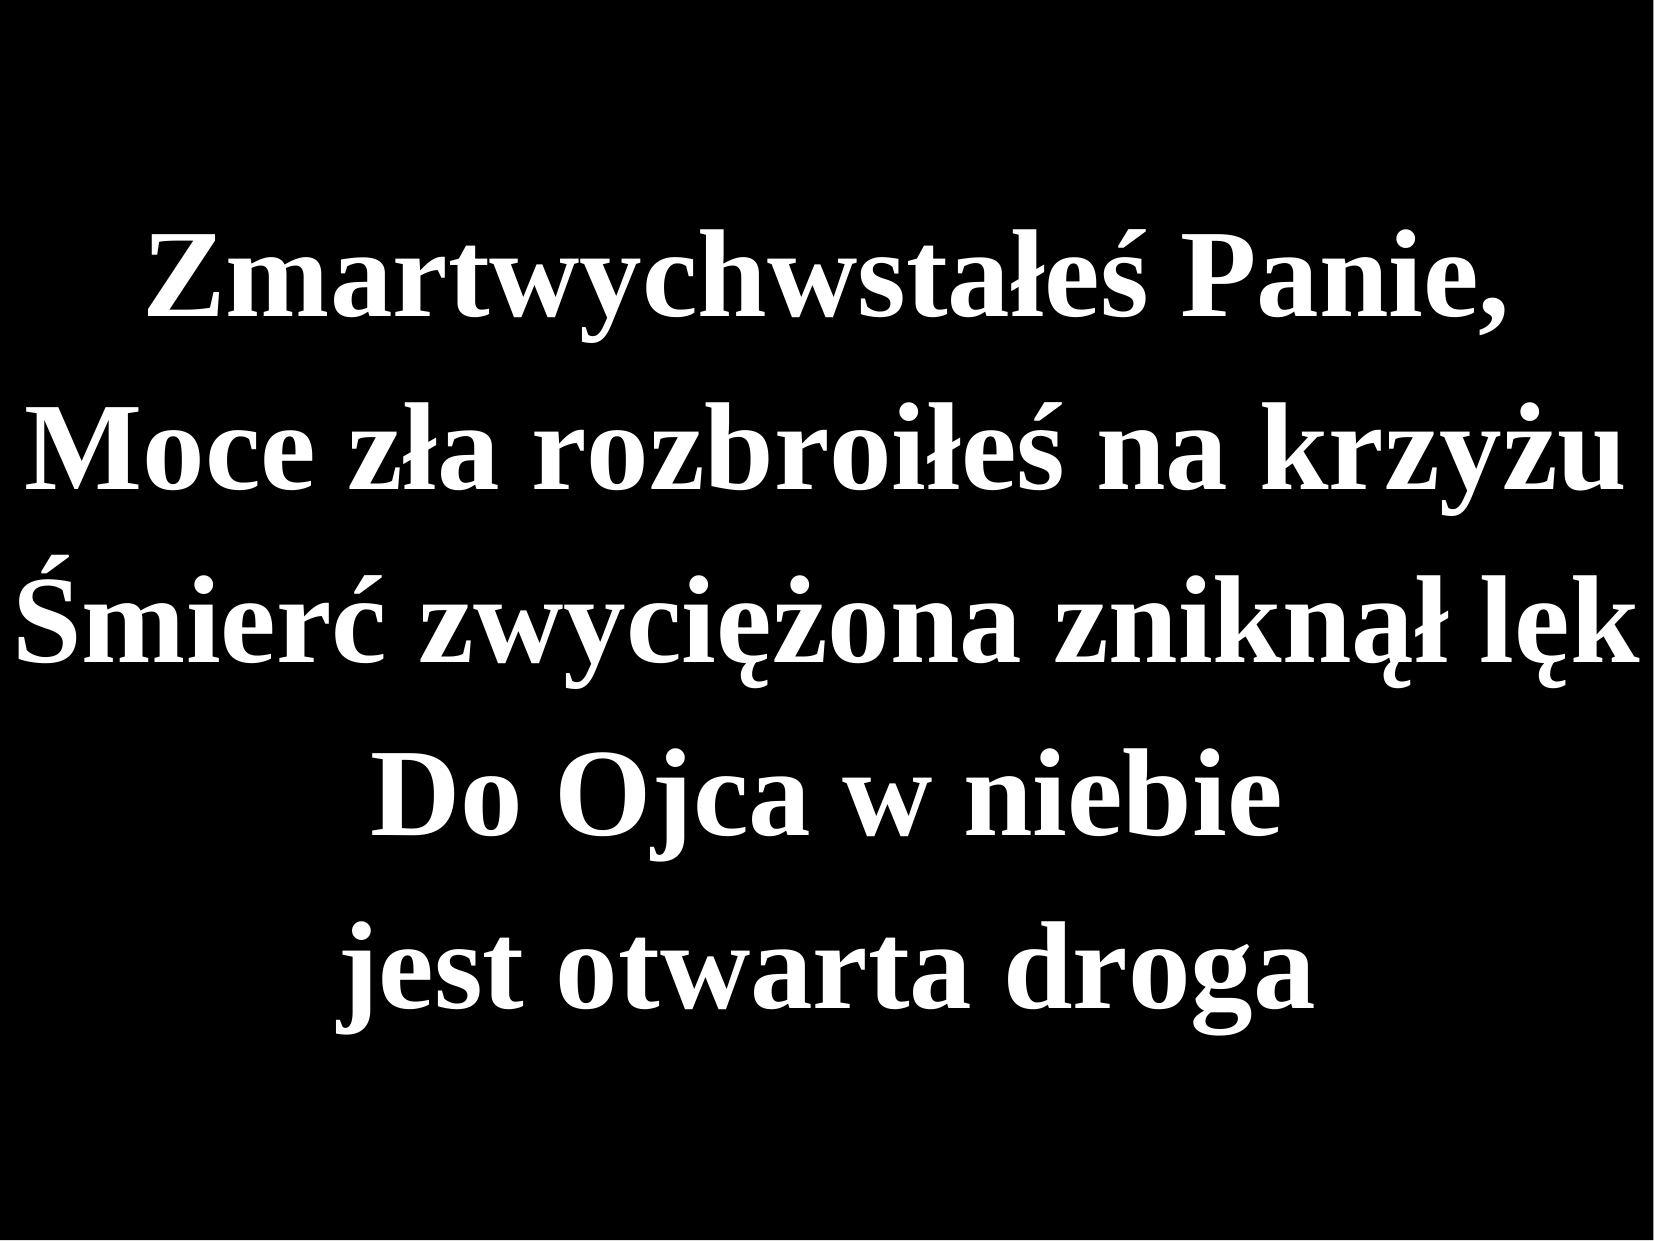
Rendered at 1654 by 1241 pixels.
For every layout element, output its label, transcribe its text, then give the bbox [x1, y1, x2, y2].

title Zmartwychwstałeś Panie, ppp Moce zła rozbroiłeś na krzyżu ppp Śmierć zwyciężona zniknął lęk ppp Do Ojca w niebie ppp jest otwarta droga [0, 0, 1654, 1241]
